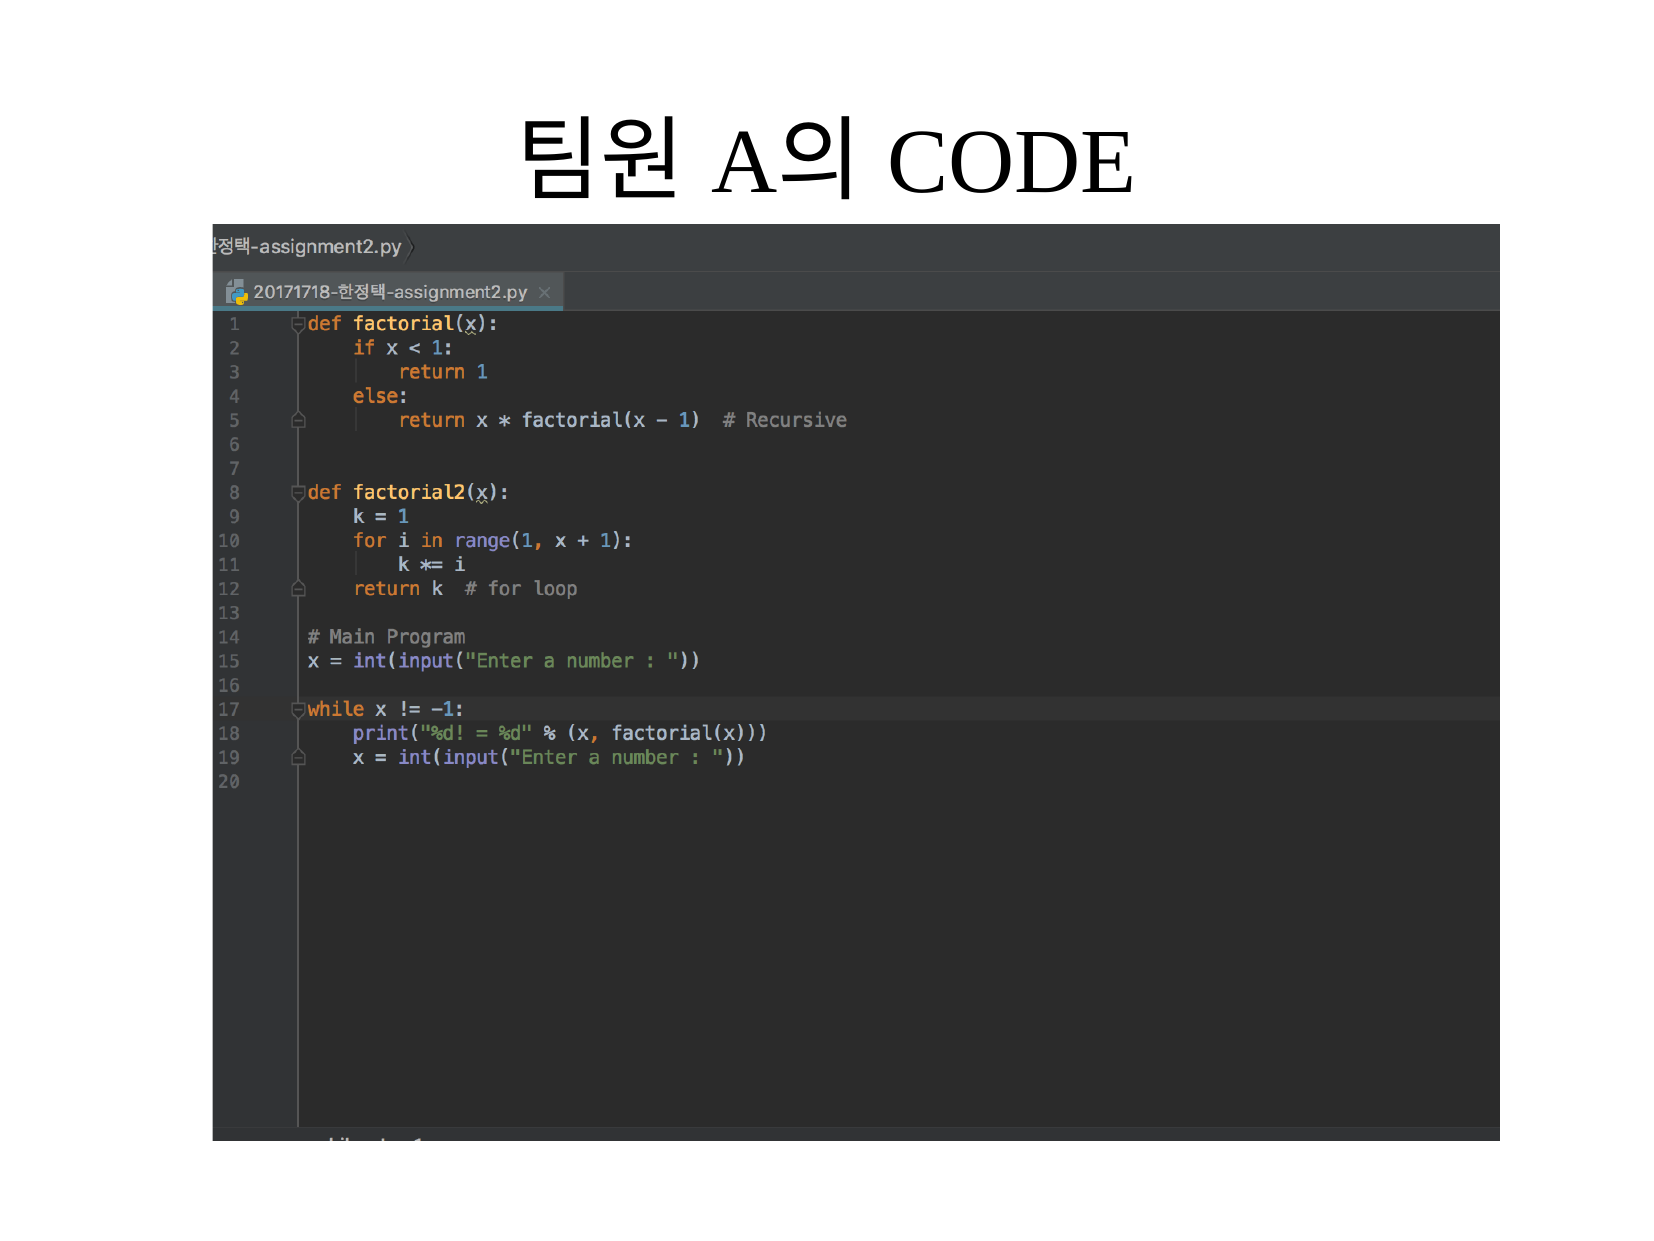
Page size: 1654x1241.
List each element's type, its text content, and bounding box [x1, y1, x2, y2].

picture [212, 224, 1501, 1141]
title 팀원 A의 CODE [82, 49, 1571, 257]
